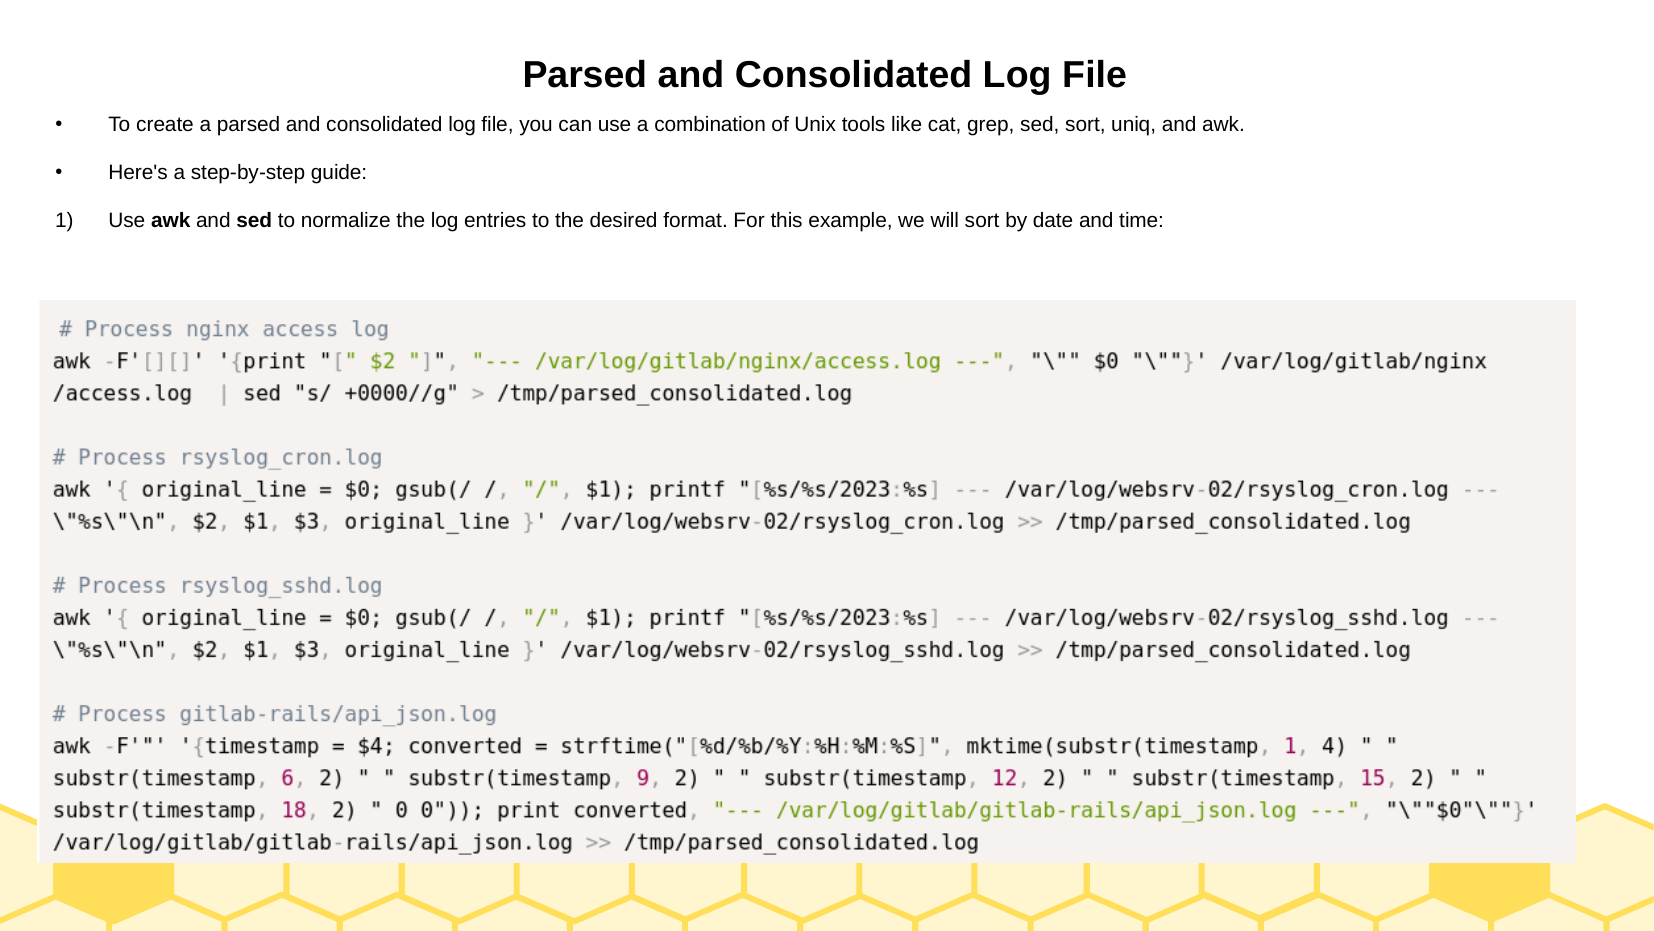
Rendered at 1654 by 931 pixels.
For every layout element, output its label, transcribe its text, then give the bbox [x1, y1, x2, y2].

picture [37, 299, 1576, 863]
list To create a parsed and consolidated log file, you can use a combination of Unix tools like cat, grep, sed, sort, uniq, and awk. Here's a step-by-step guide: Use awk and sed to normalize the log entries to the desired format. For this example, we will sort by date and time: [37, 112, 1613, 901]
title Parsed and Consolidated Log File [37, 37, 1613, 112]
